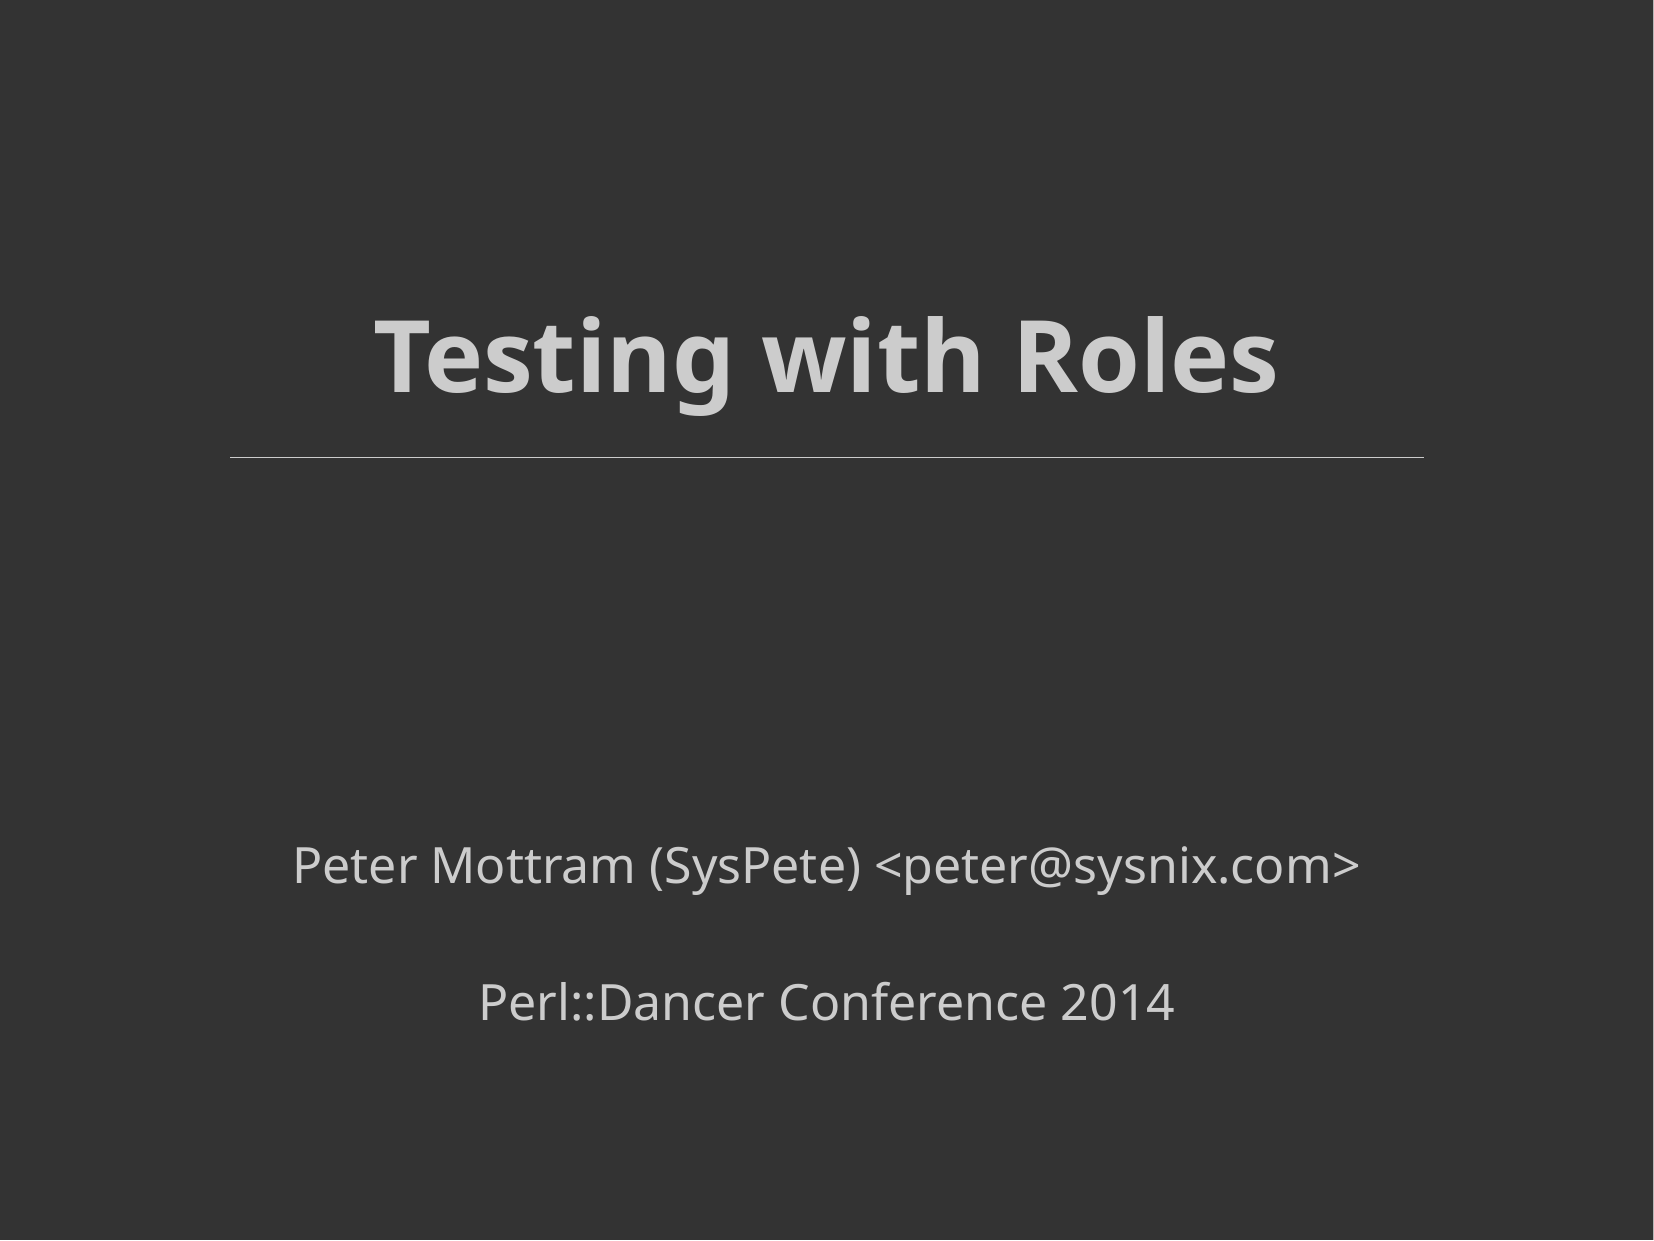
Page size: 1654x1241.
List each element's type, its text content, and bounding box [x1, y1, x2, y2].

subtitle Peter Mottram (SysPete) <peter@sysnix.com> Perl::Dancer Conference 2014 [82, 496, 1571, 1063]
title Testing with Roles [82, 237, 1571, 471]
